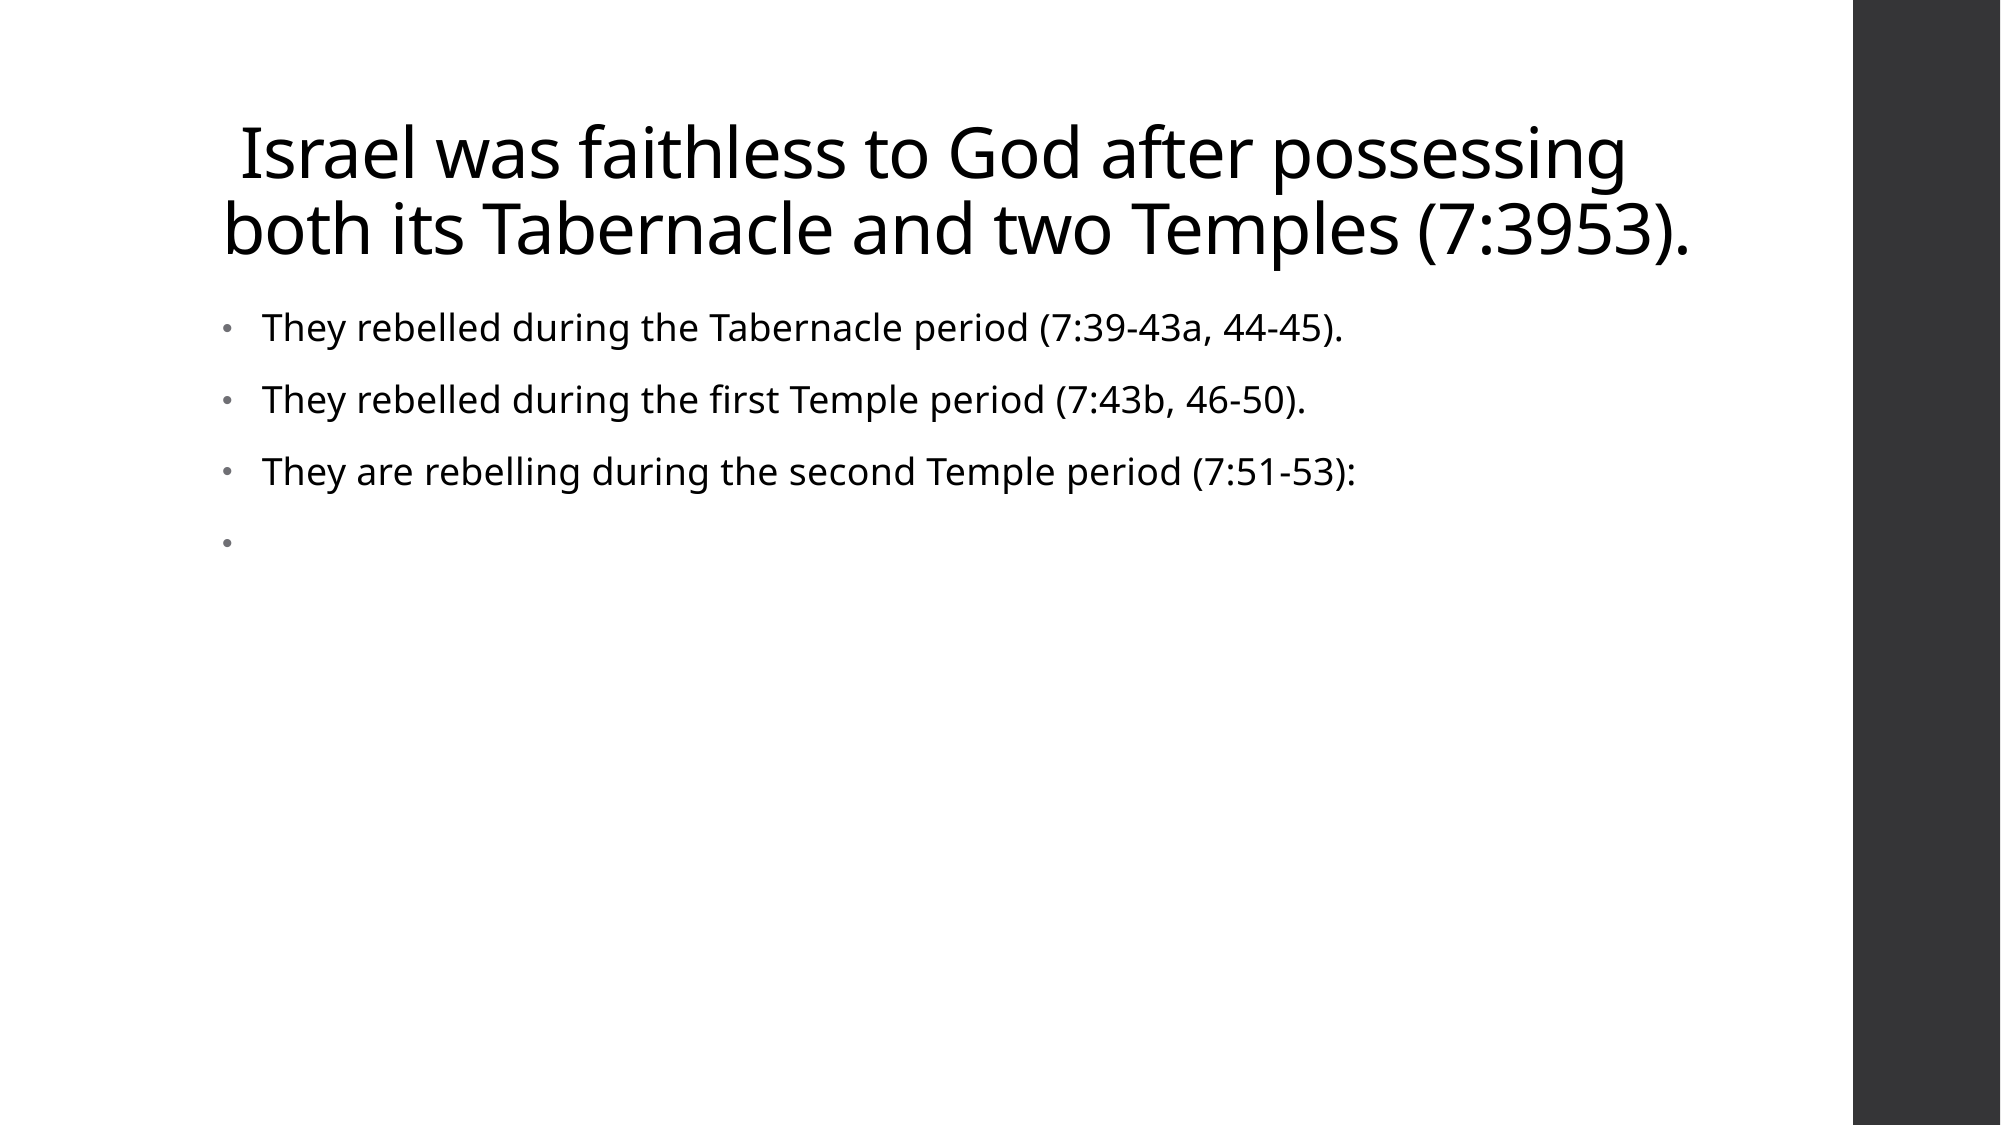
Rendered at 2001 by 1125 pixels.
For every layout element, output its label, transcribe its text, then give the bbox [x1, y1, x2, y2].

title Israel was faithless to God after possessing both its Tabernacle and two Temples (7:3953). [206, 60, 1797, 278]
list They rebelled during the Tabernacle period (7:39-43a, 44-45). They rebelled during the first Temple period (7:43b, 46-50). They are rebelling during the second Temple period (7:51-53): [206, 299, 1617, 1014]
